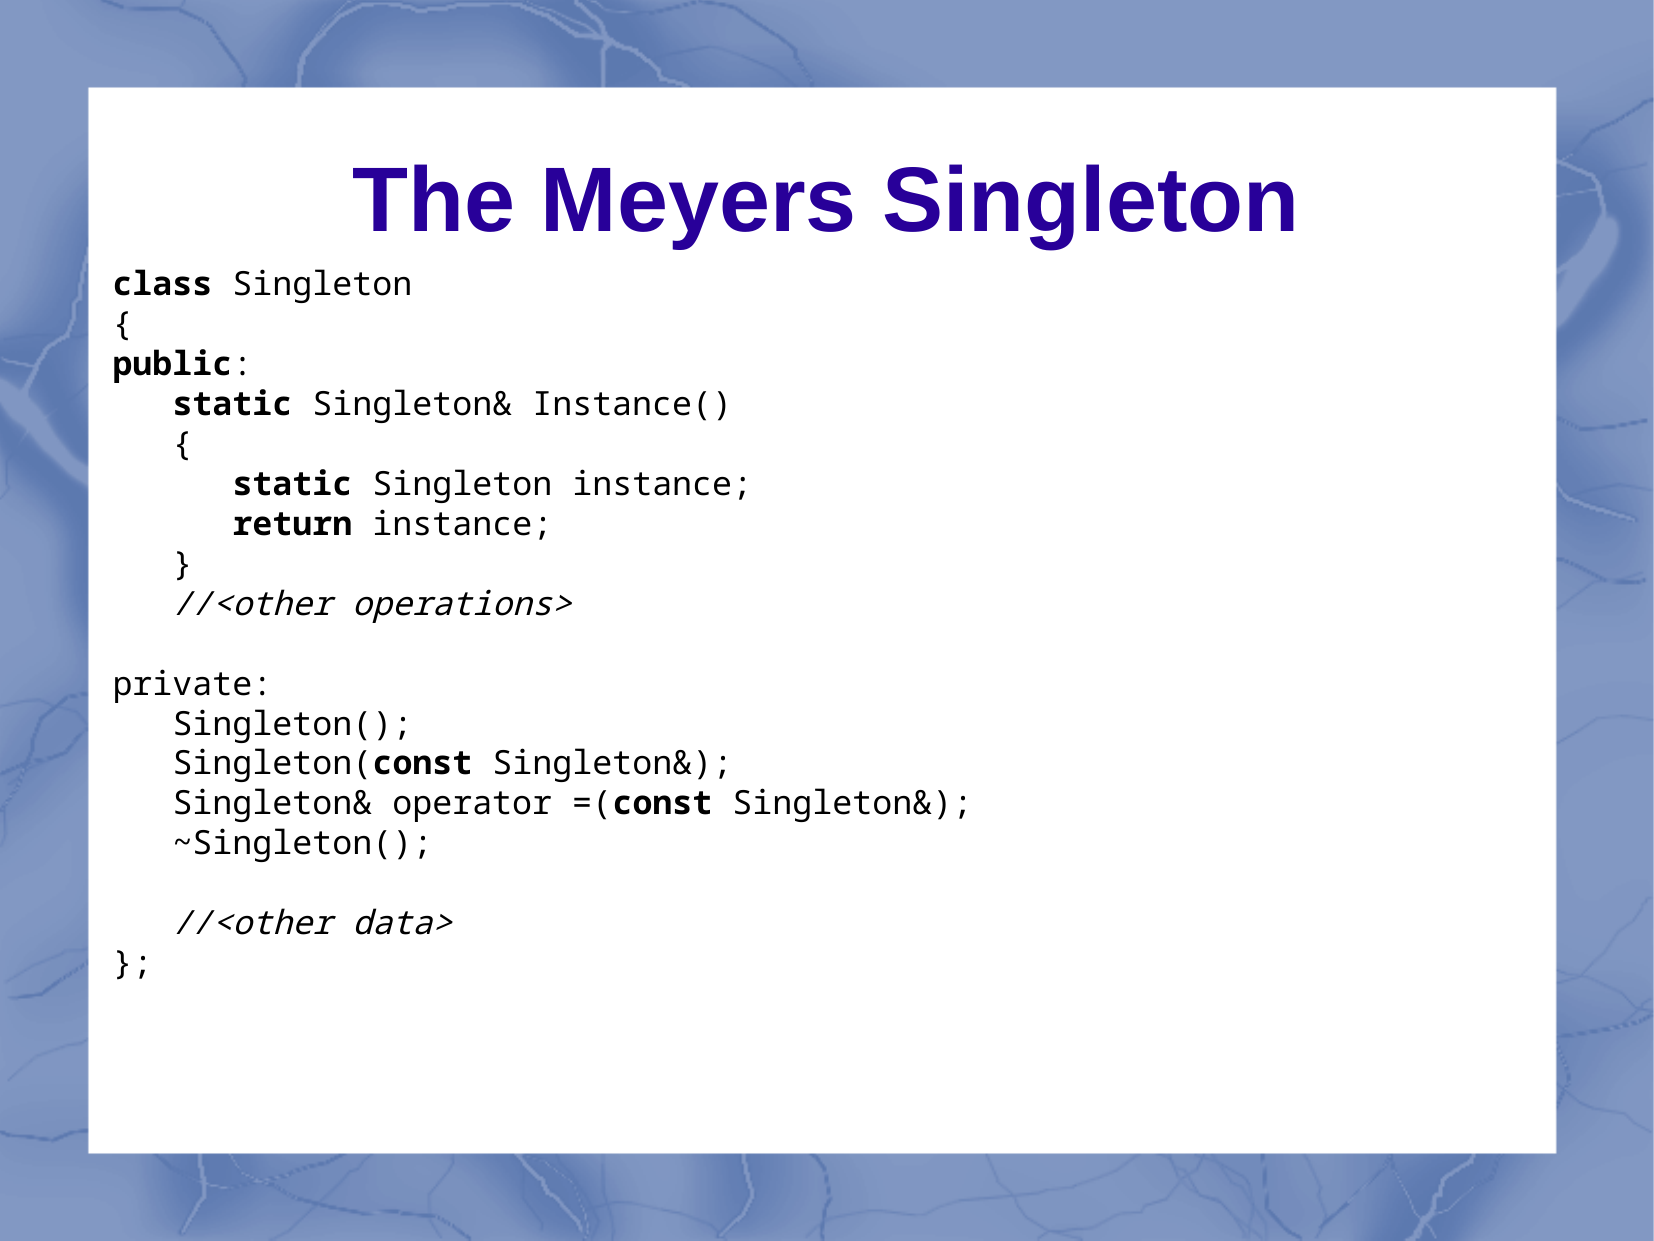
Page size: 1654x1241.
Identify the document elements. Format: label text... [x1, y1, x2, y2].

picture [0, 0, 1654, 1241]
title The Meyers Singleton [118, 139, 1536, 250]
subtitle class Singleton { public: static Singleton& Instance() { static Singleton instance; return instance; } //<other operations> private: Singleton(); Singleton(const Singleton&); Singleton& operator =(const Singleton&); ~Singleton(); //<other data> }; [112, 262, 1552, 1058]
